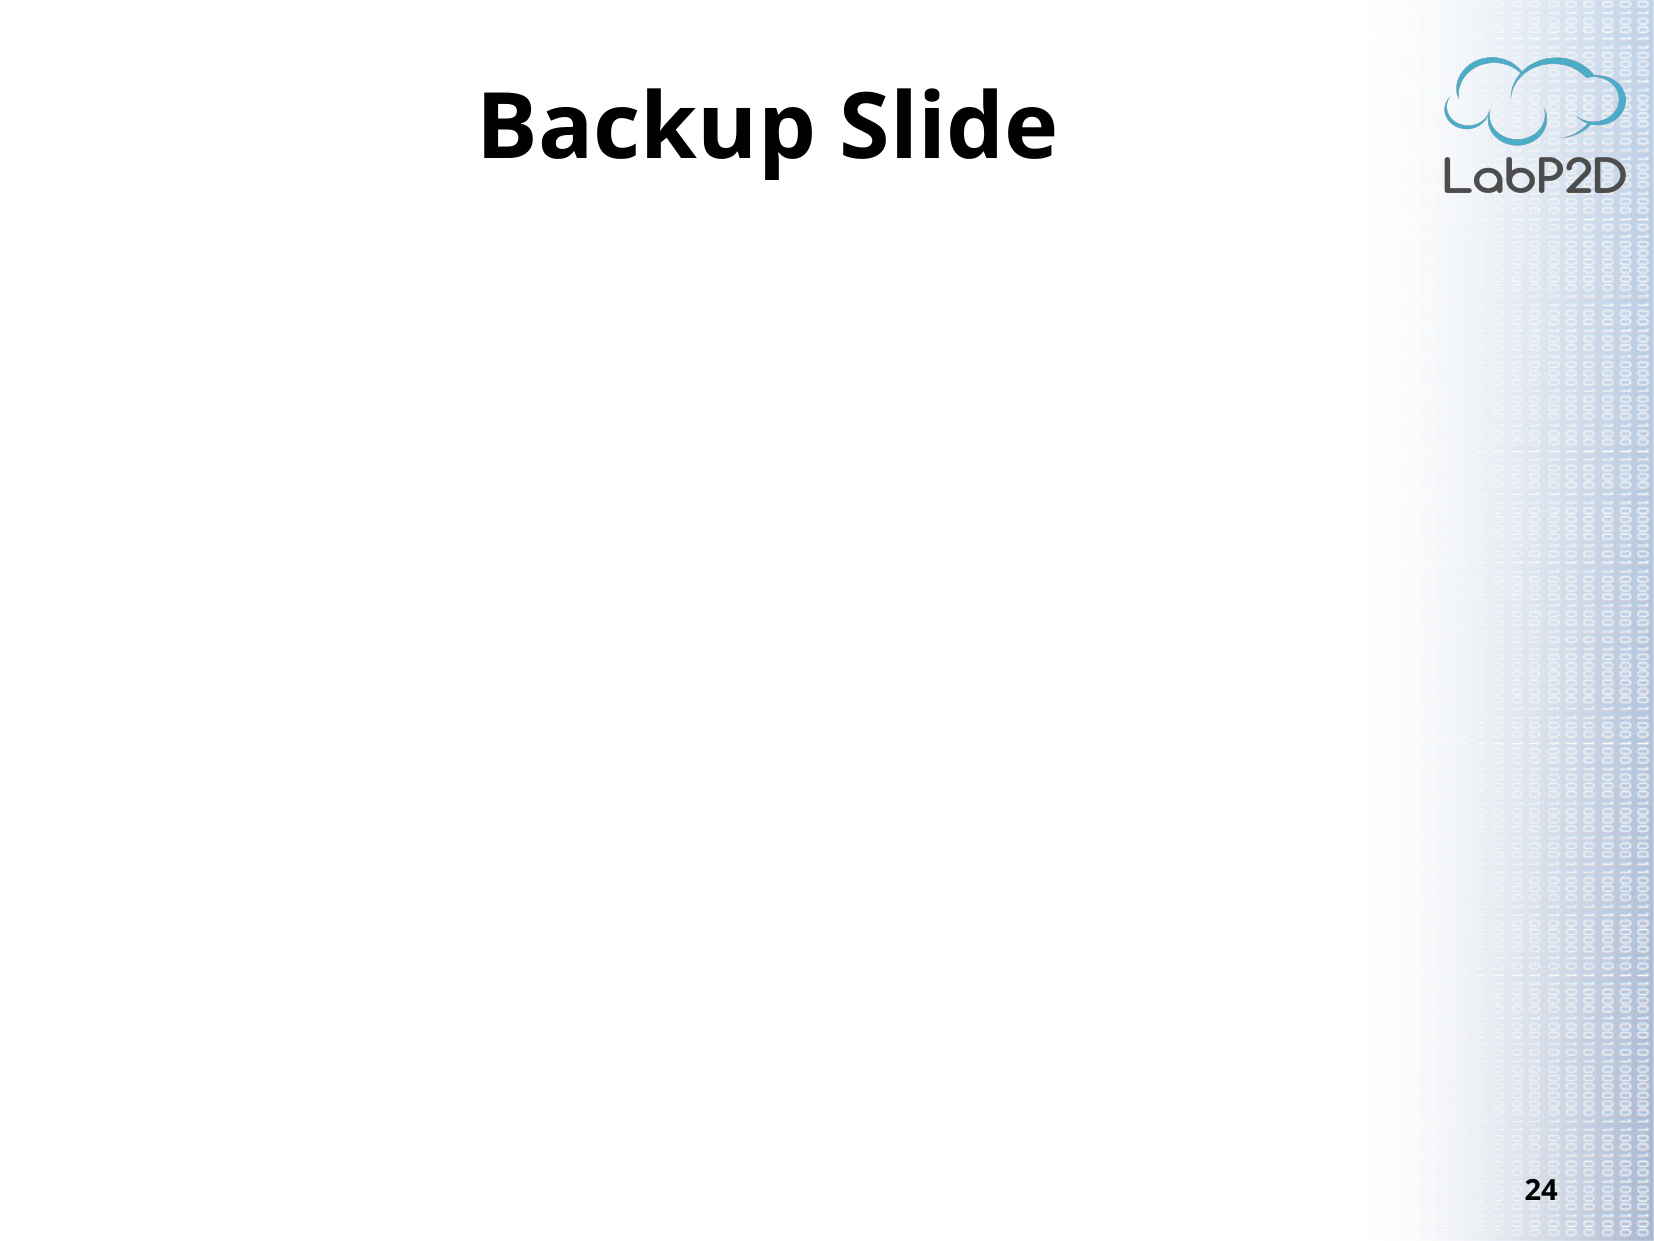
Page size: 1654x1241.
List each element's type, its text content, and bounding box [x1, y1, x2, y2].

picture [1360, 1, 1654, 1240]
title Backup Slide [82, 19, 1453, 227]
